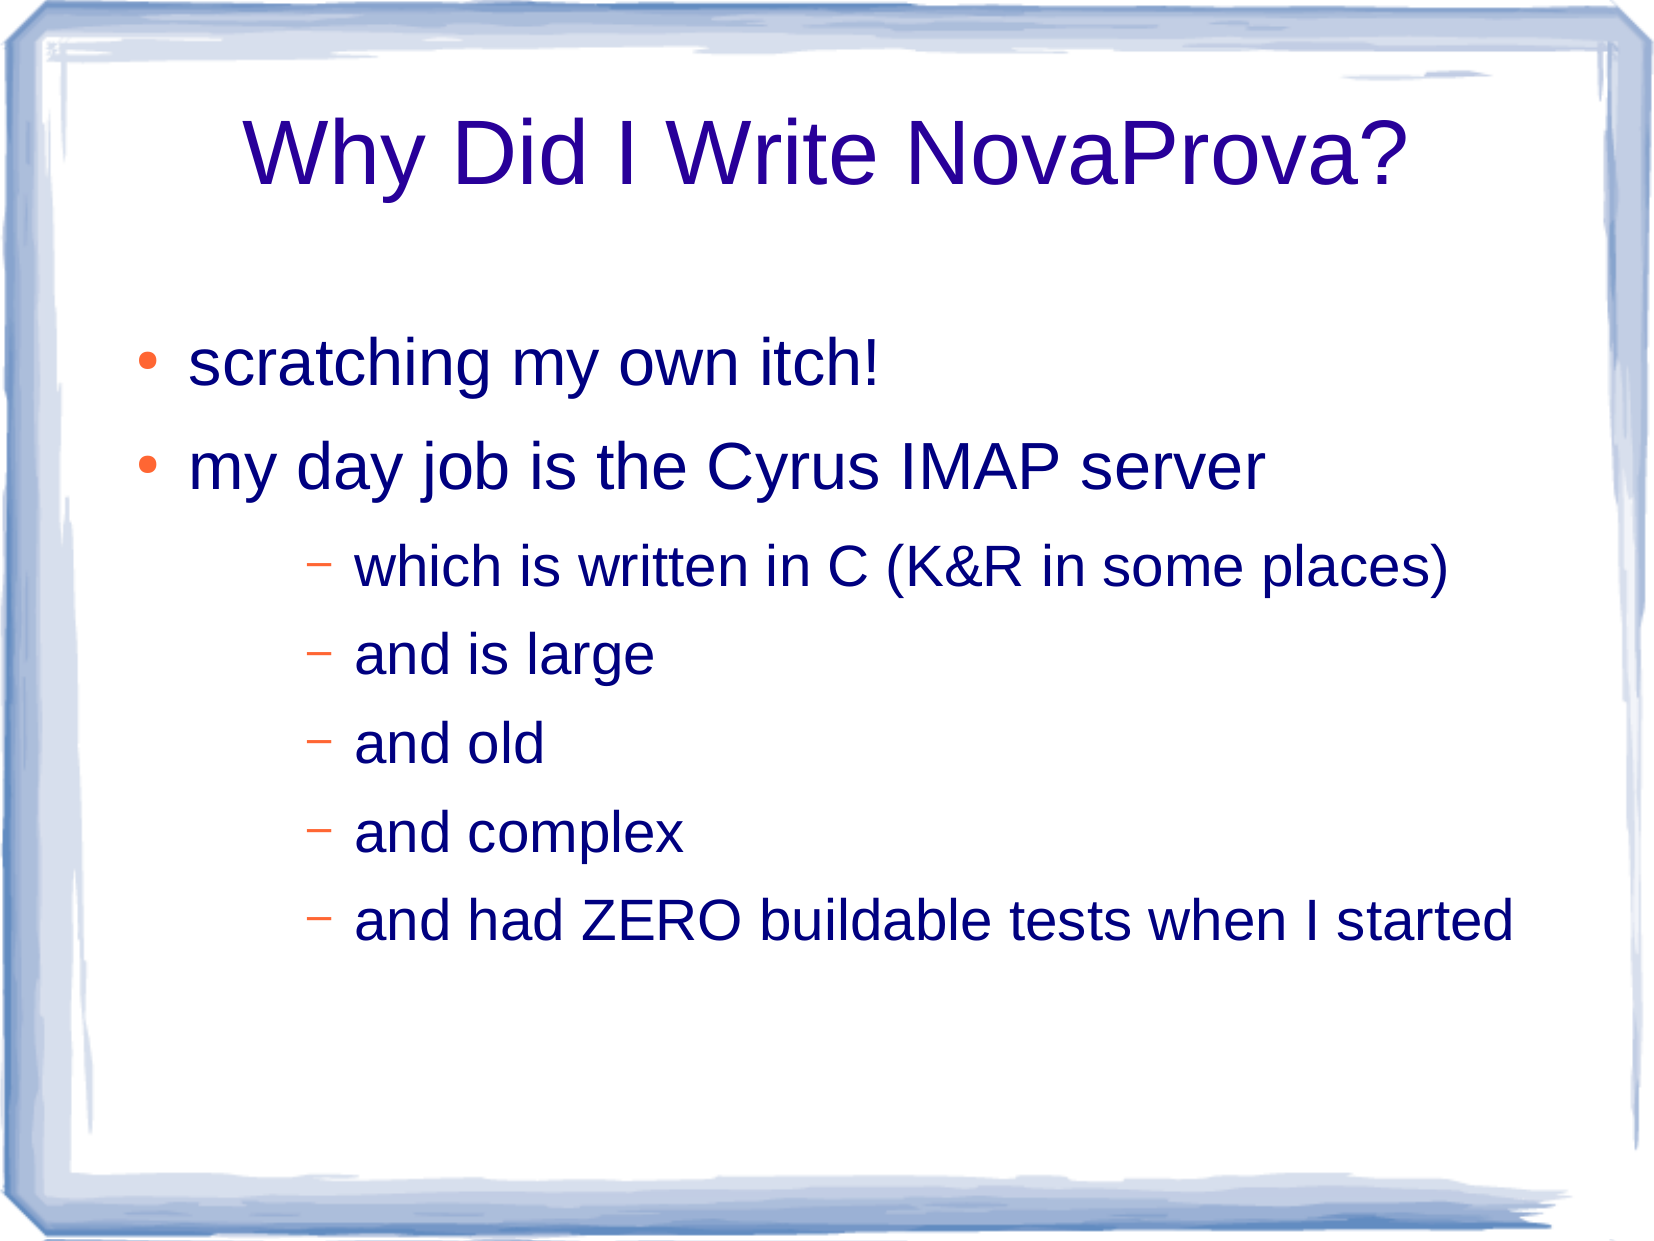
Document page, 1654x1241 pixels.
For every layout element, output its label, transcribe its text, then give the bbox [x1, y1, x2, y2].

list scratching my own itch! my day job is the Cyrus IMAP server which is written in C (K&R in some places) and is large and old and complex and had ZERO buildable tests when I started [118, 324, 1571, 1129]
title Why Did I Write NovaProva? [82, 56, 1571, 250]
picture [0, 0, 1654, 1241]
